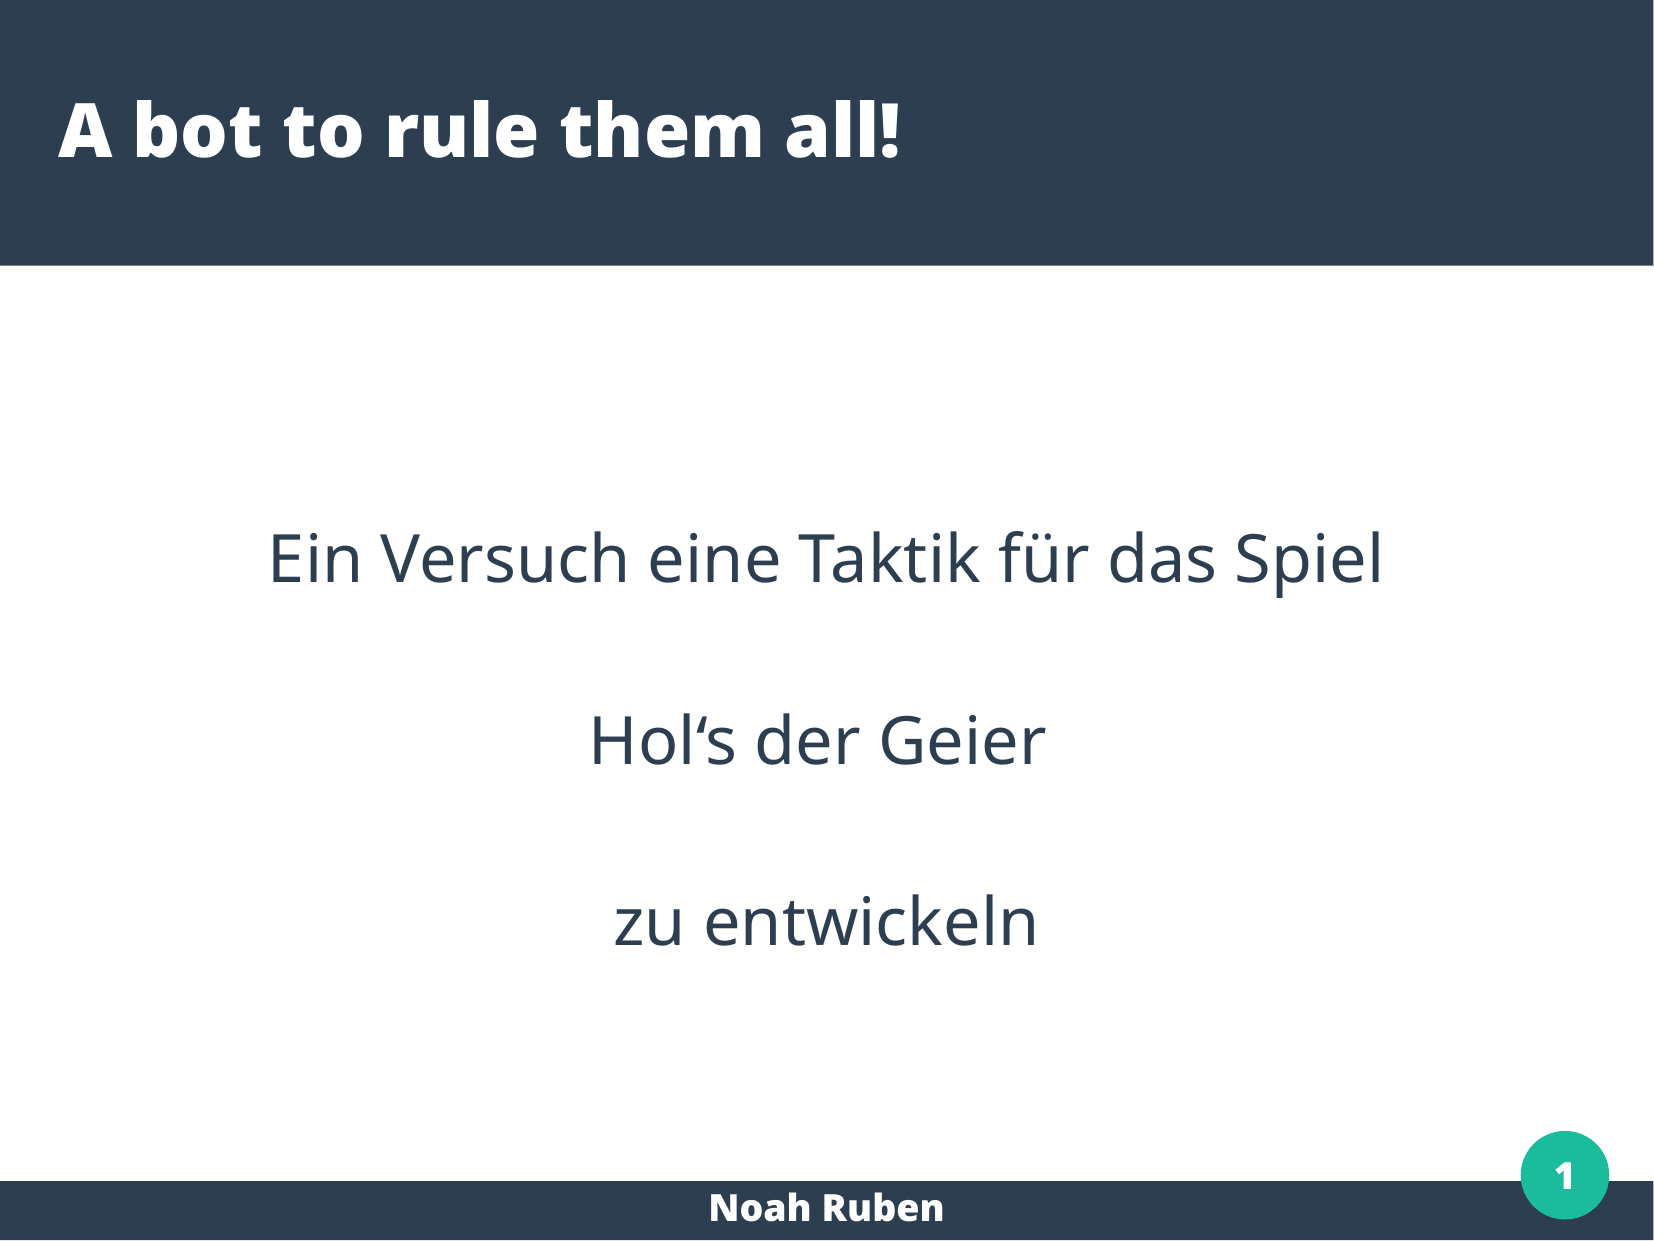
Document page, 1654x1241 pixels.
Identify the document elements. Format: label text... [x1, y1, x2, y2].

subtitle Ein Versuch eine Taktik für das Spiel Hol‘s der Geier zu entwickeln [59, 324, 1595, 1152]
title A bot to rule them all! [59, 49, 1595, 207]
